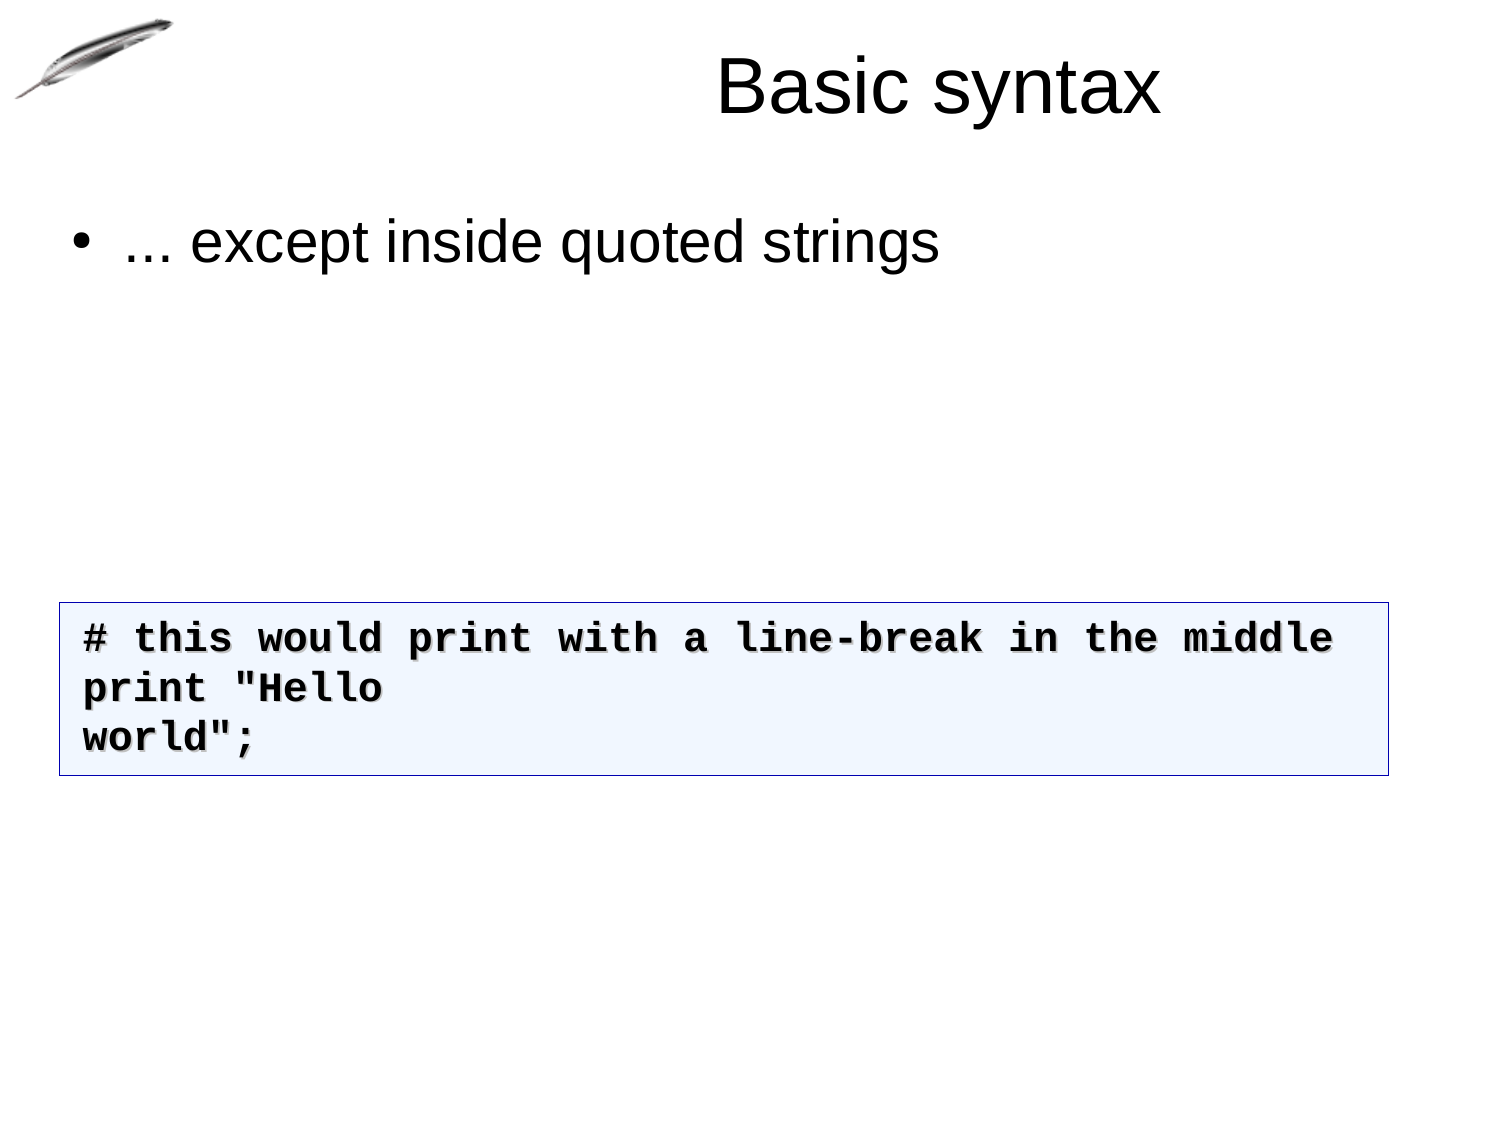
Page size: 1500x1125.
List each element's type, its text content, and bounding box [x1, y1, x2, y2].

picture [11, 17, 179, 101]
list ... except inside quoted strings [53, 207, 1447, 1084]
text_box # this would print with a line-break in the middle print "Hello world"; [59, 602, 1388, 776]
title Basic syntax [419, 0, 1459, 176]
